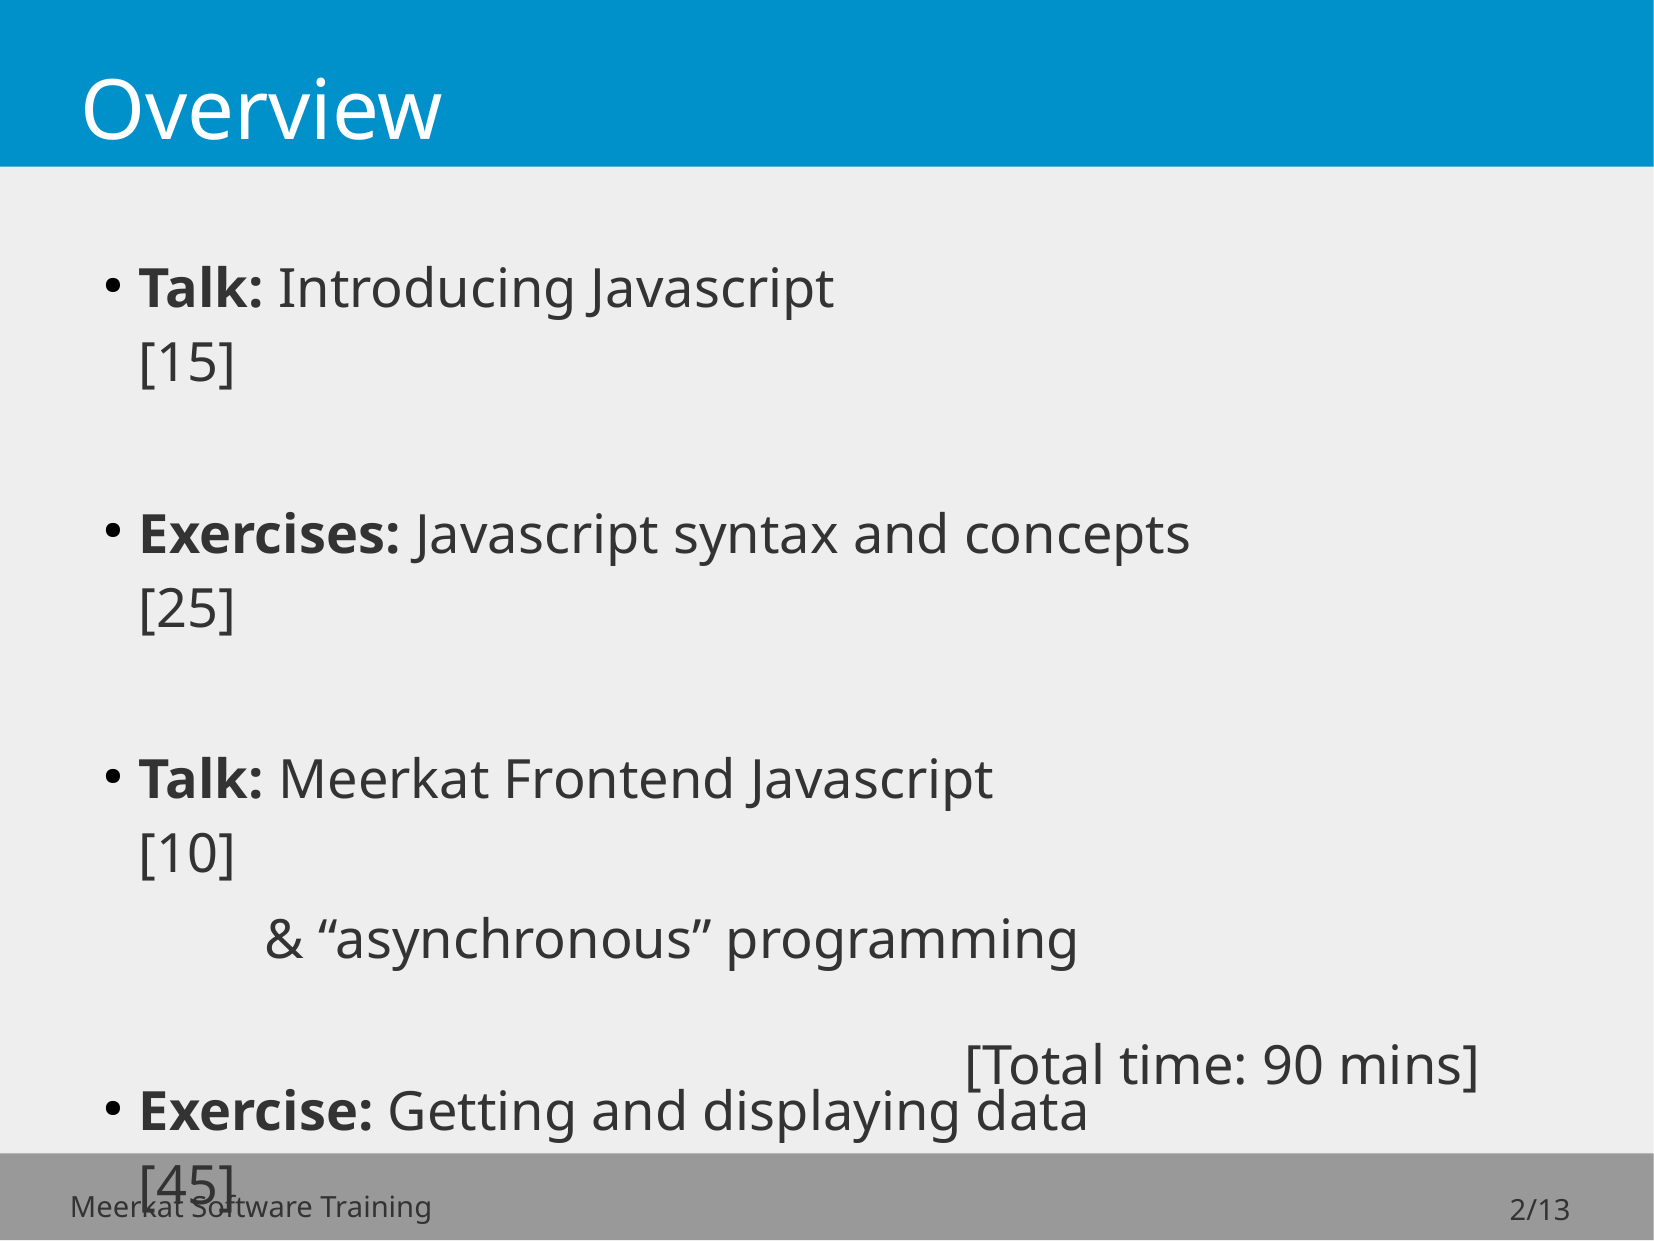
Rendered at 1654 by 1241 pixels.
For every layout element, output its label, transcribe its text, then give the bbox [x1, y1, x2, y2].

text_box Overview [65, 43, 889, 142]
text_box [Total time: 90 mins] [948, 1019, 1496, 1121]
text_box Talk: Introducing Javascript [15] Exercises: Javascript syntax and concepts [25] Talk: Meerkat Frontend Javascript [10] & “asynchronous” programming Exercise: Getting and displaying data [45] from Meerkat API Summary [5] [88, 242, 1550, 975]
